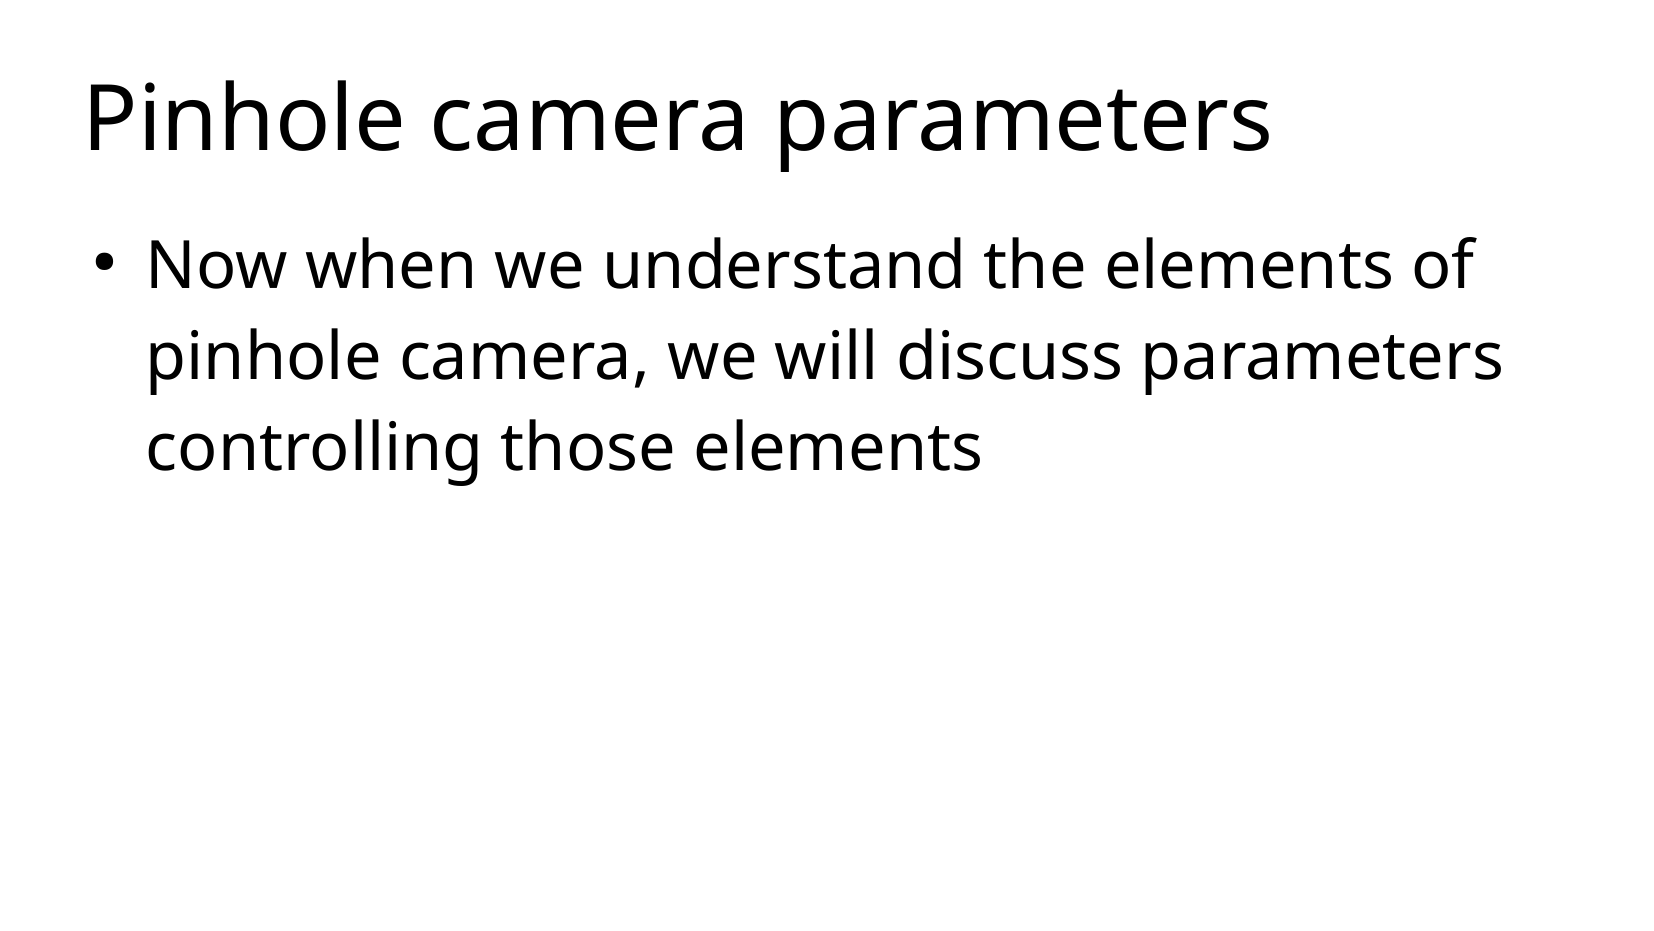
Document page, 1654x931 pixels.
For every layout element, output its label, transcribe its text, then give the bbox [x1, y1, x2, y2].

list Now when we understand the elements of pinhole camera, we will discuss parameters controlling those elements [75, 217, 1564, 758]
title Pinhole camera parameters [82, 37, 1571, 193]
